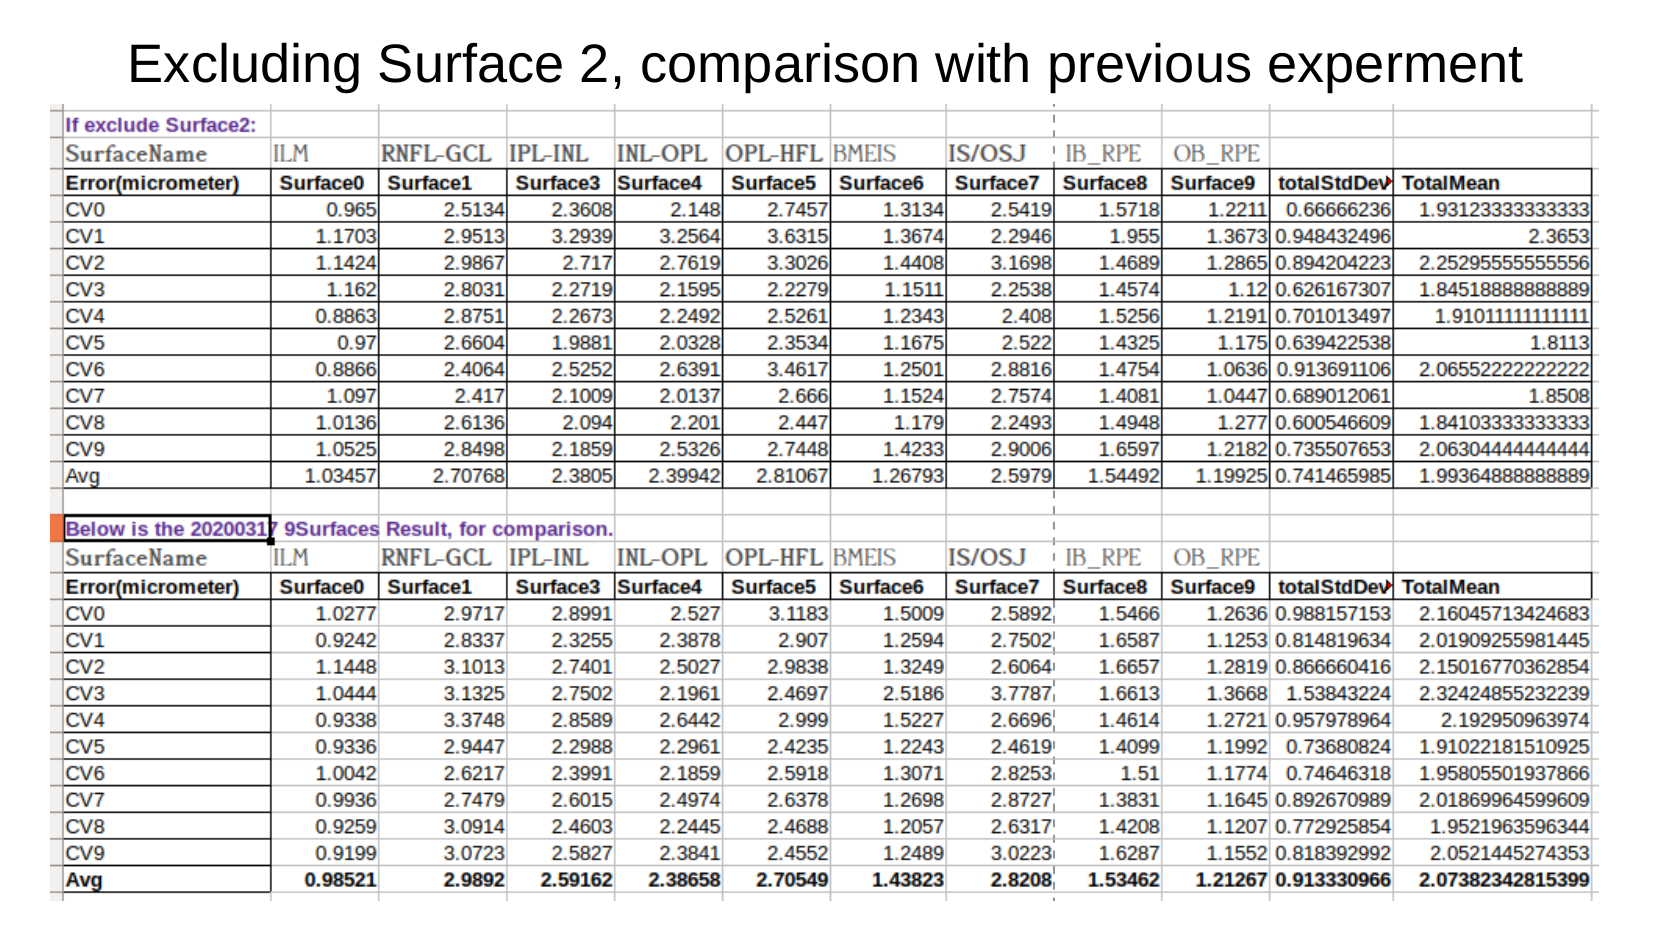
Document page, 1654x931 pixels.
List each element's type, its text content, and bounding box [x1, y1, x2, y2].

title Excluding Surface 2, comparison with previous experment [82, 22, 1571, 104]
picture [50, 104, 1599, 901]
